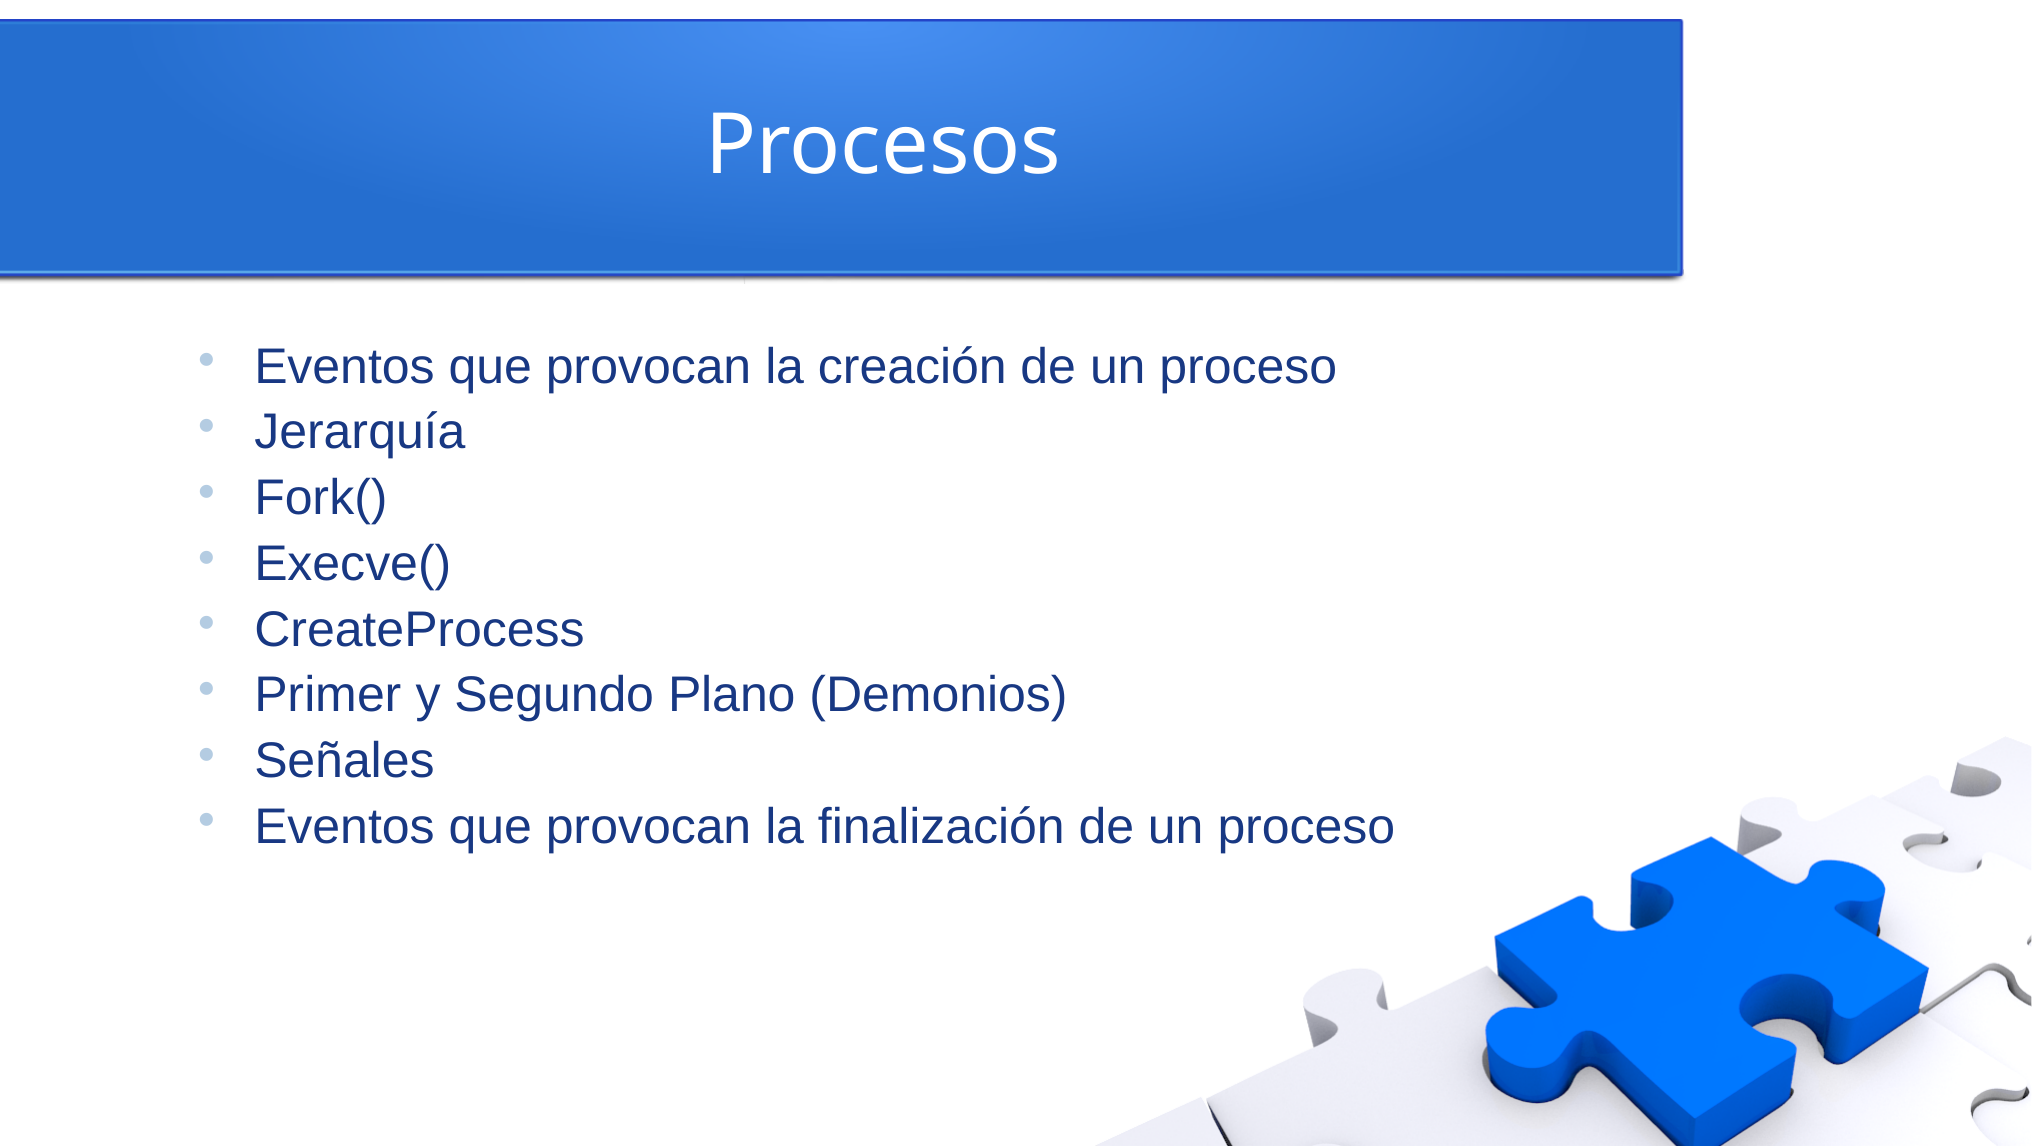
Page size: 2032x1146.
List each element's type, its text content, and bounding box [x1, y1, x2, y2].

text_box Eventos que provocan la creación de un proceso Jerarquía Fork() Execve() CreateProcess Primer y Segundo Plano (Demonios) Señales Eventos que provocan la finalización de un proceso [183, 330, 1489, 910]
title Procesos [101, 45, 1666, 237]
picture [0, 19, 1689, 284]
picture [1071, 605, 2032, 1146]
